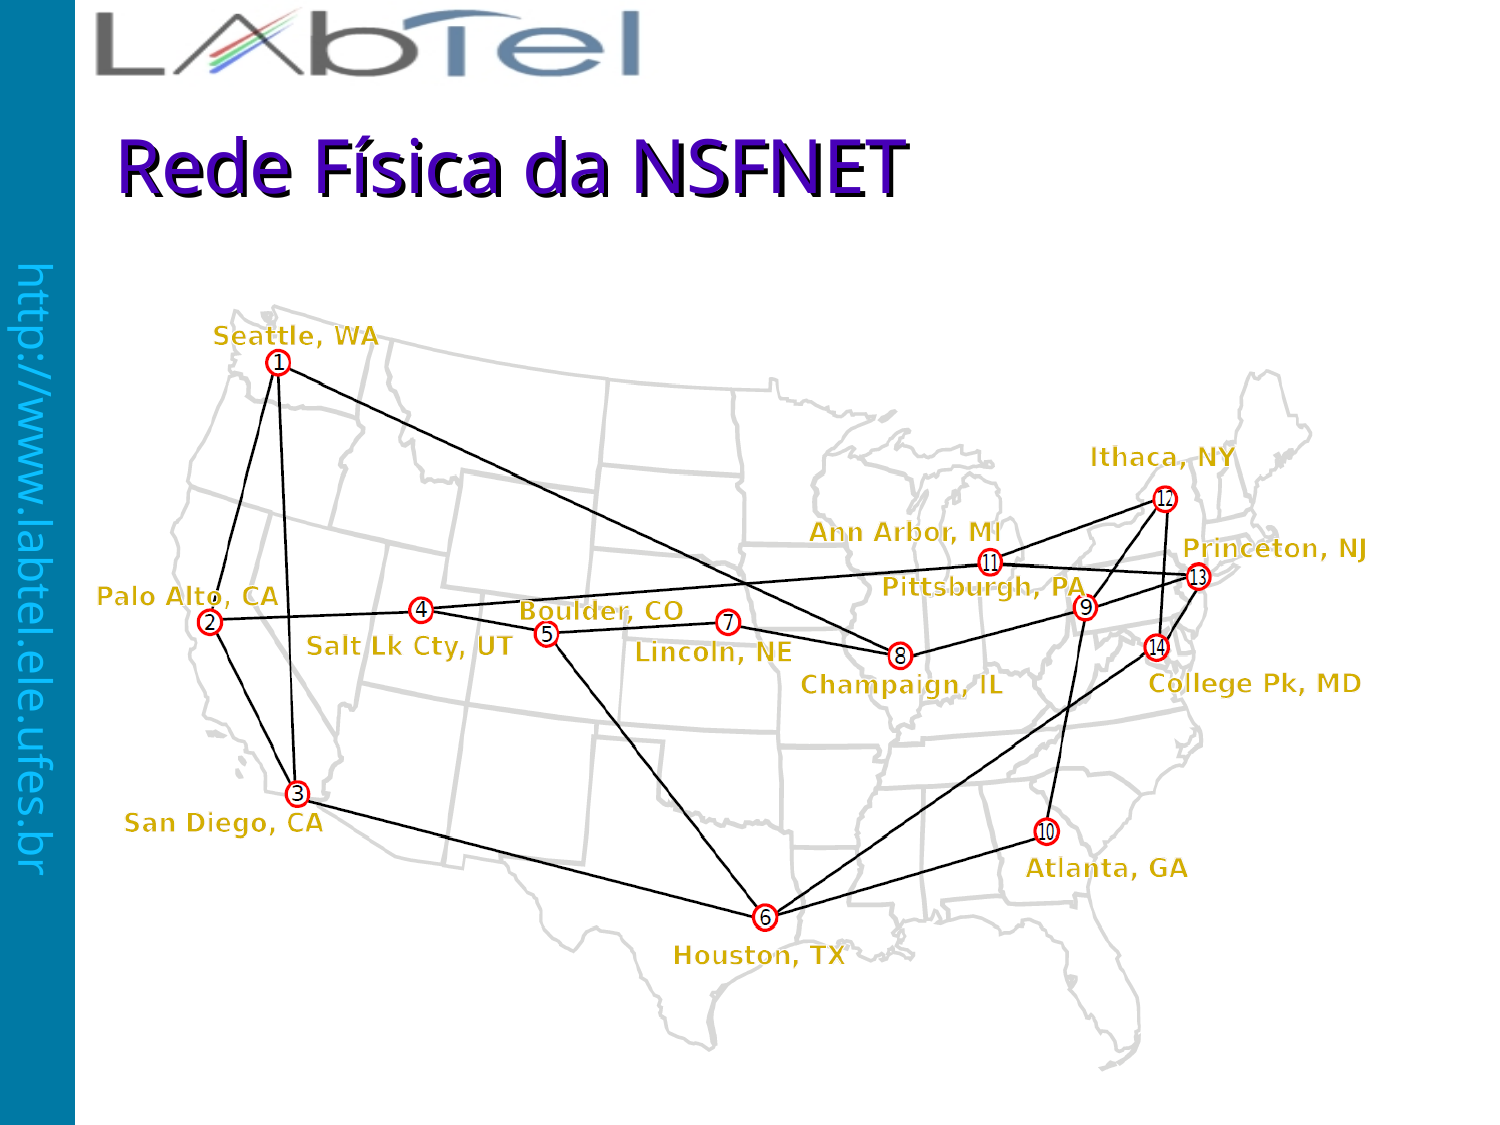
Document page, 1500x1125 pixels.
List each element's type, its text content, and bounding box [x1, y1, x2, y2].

picture [86, 294, 1376, 1109]
picture [76, 0, 675, 88]
title Rede Física da NSFNET [99, 65, 1460, 263]
